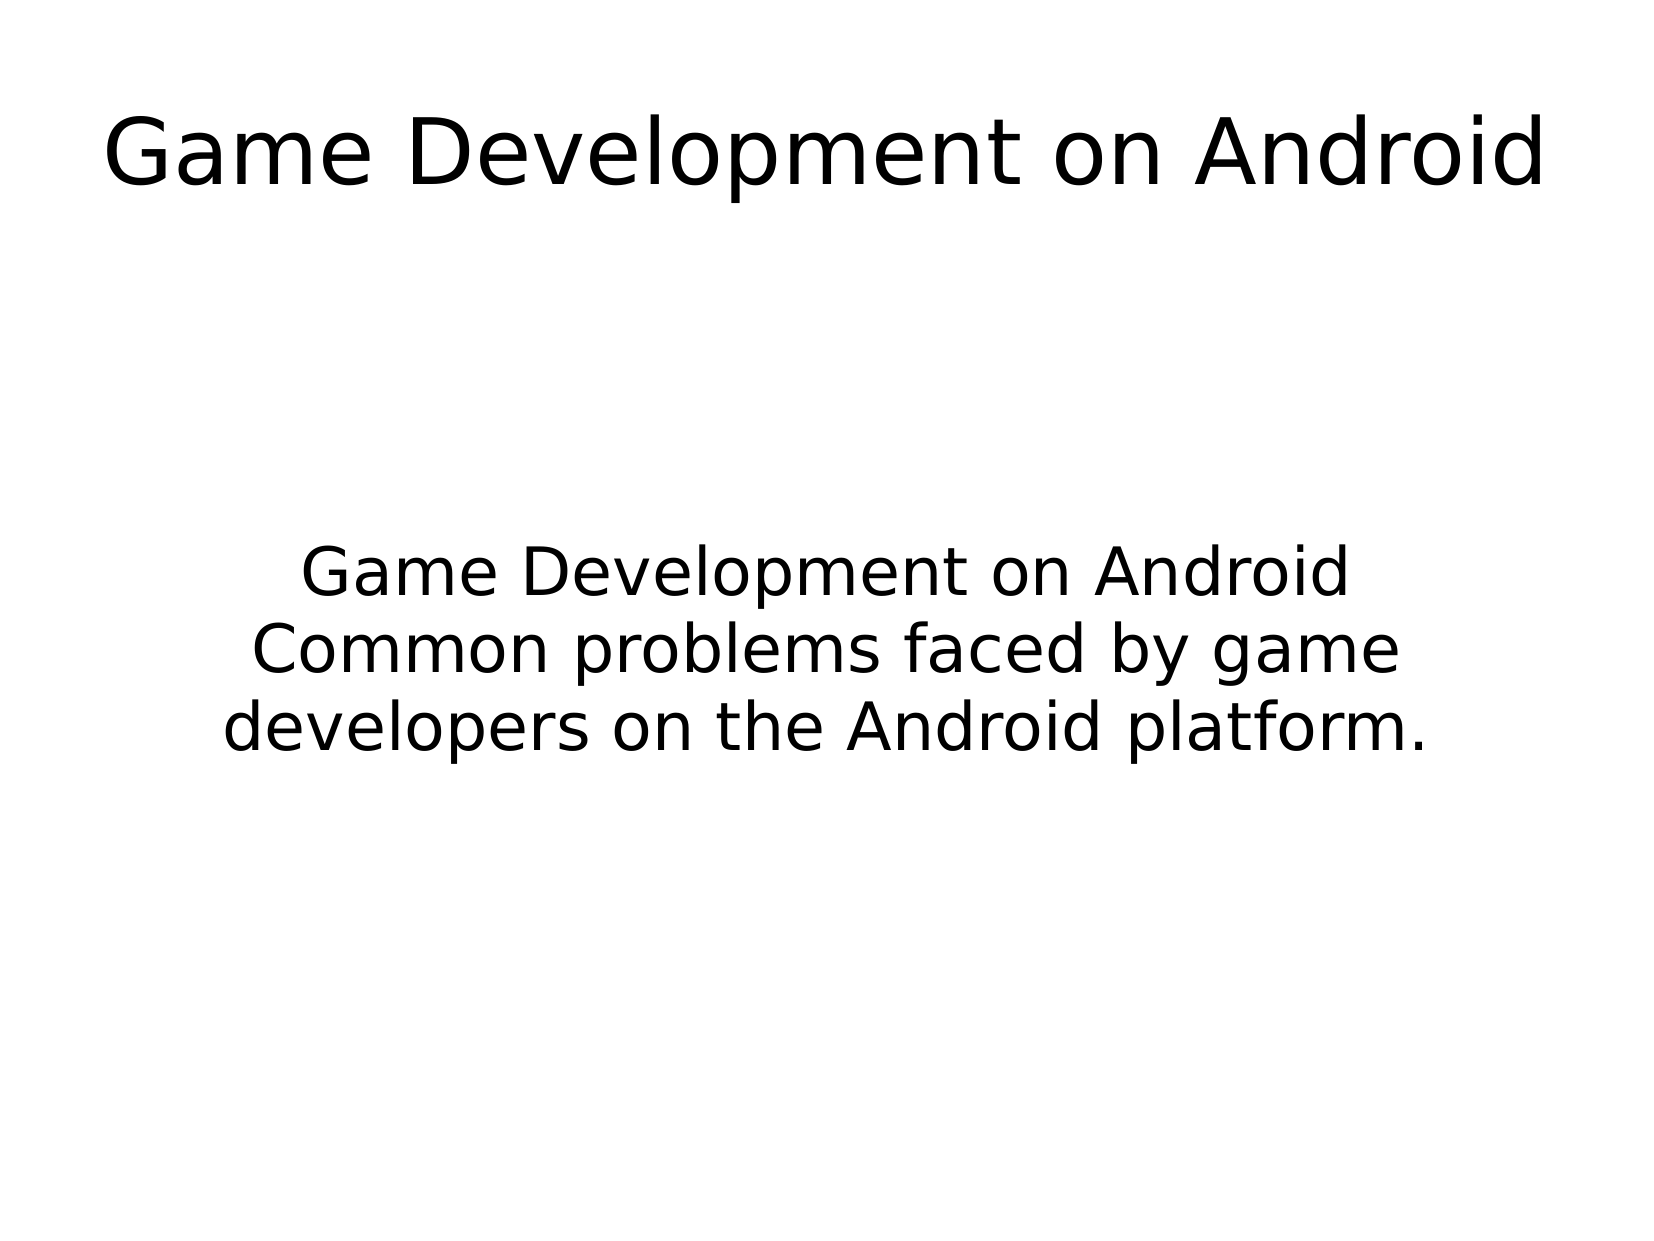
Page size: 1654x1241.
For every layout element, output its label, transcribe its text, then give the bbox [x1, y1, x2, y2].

subtitle Game Development on Android Common problems faced by game developers on the Android platform. [82, 290, 1571, 1010]
title Game Development on Android [82, 49, 1571, 257]
